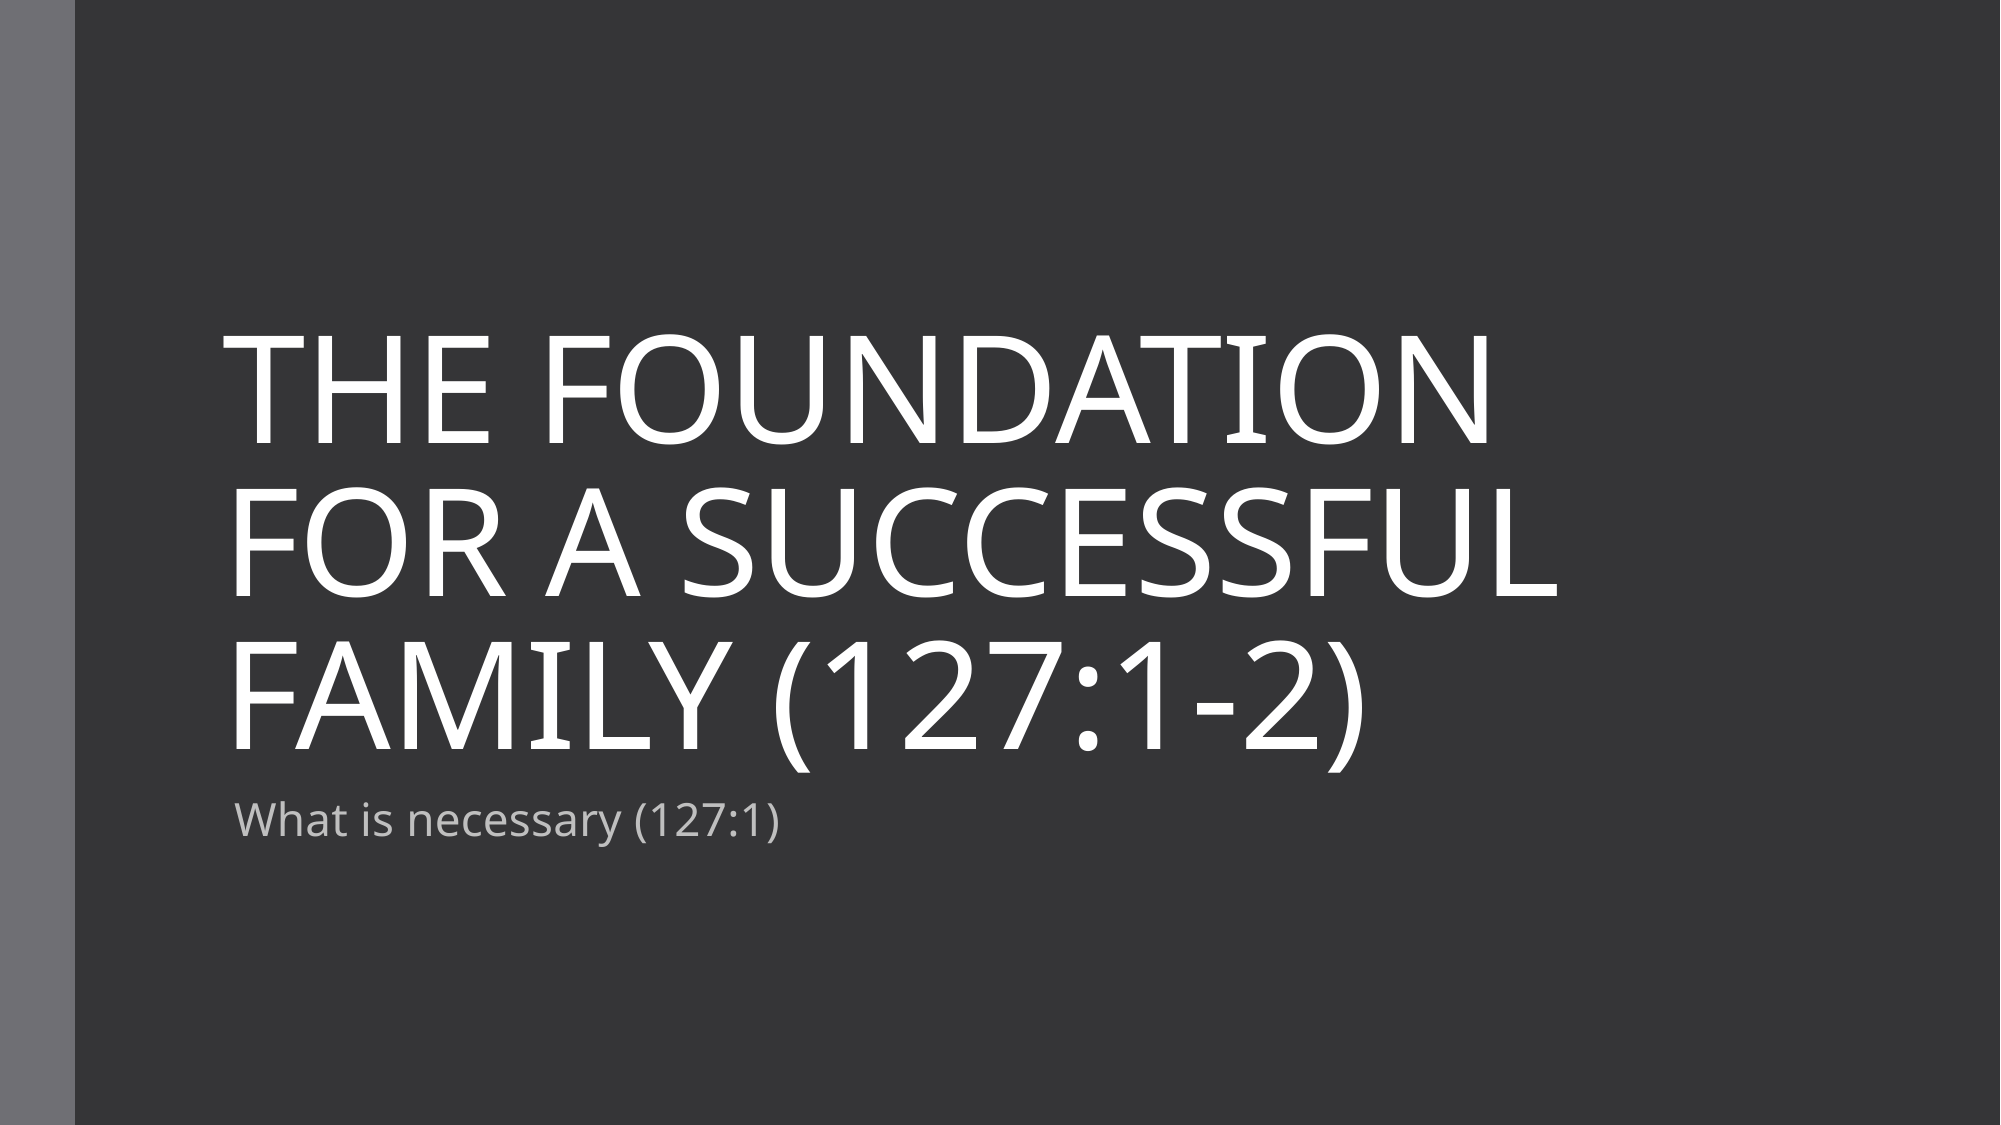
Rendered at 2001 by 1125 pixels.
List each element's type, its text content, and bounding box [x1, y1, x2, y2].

title THE FOUNDATION FOR A SUCCESSFUL FAMILY (127:1-2) [206, 124, 1752, 787]
subtitle What is necessary (127:1) [206, 787, 1752, 1066]
